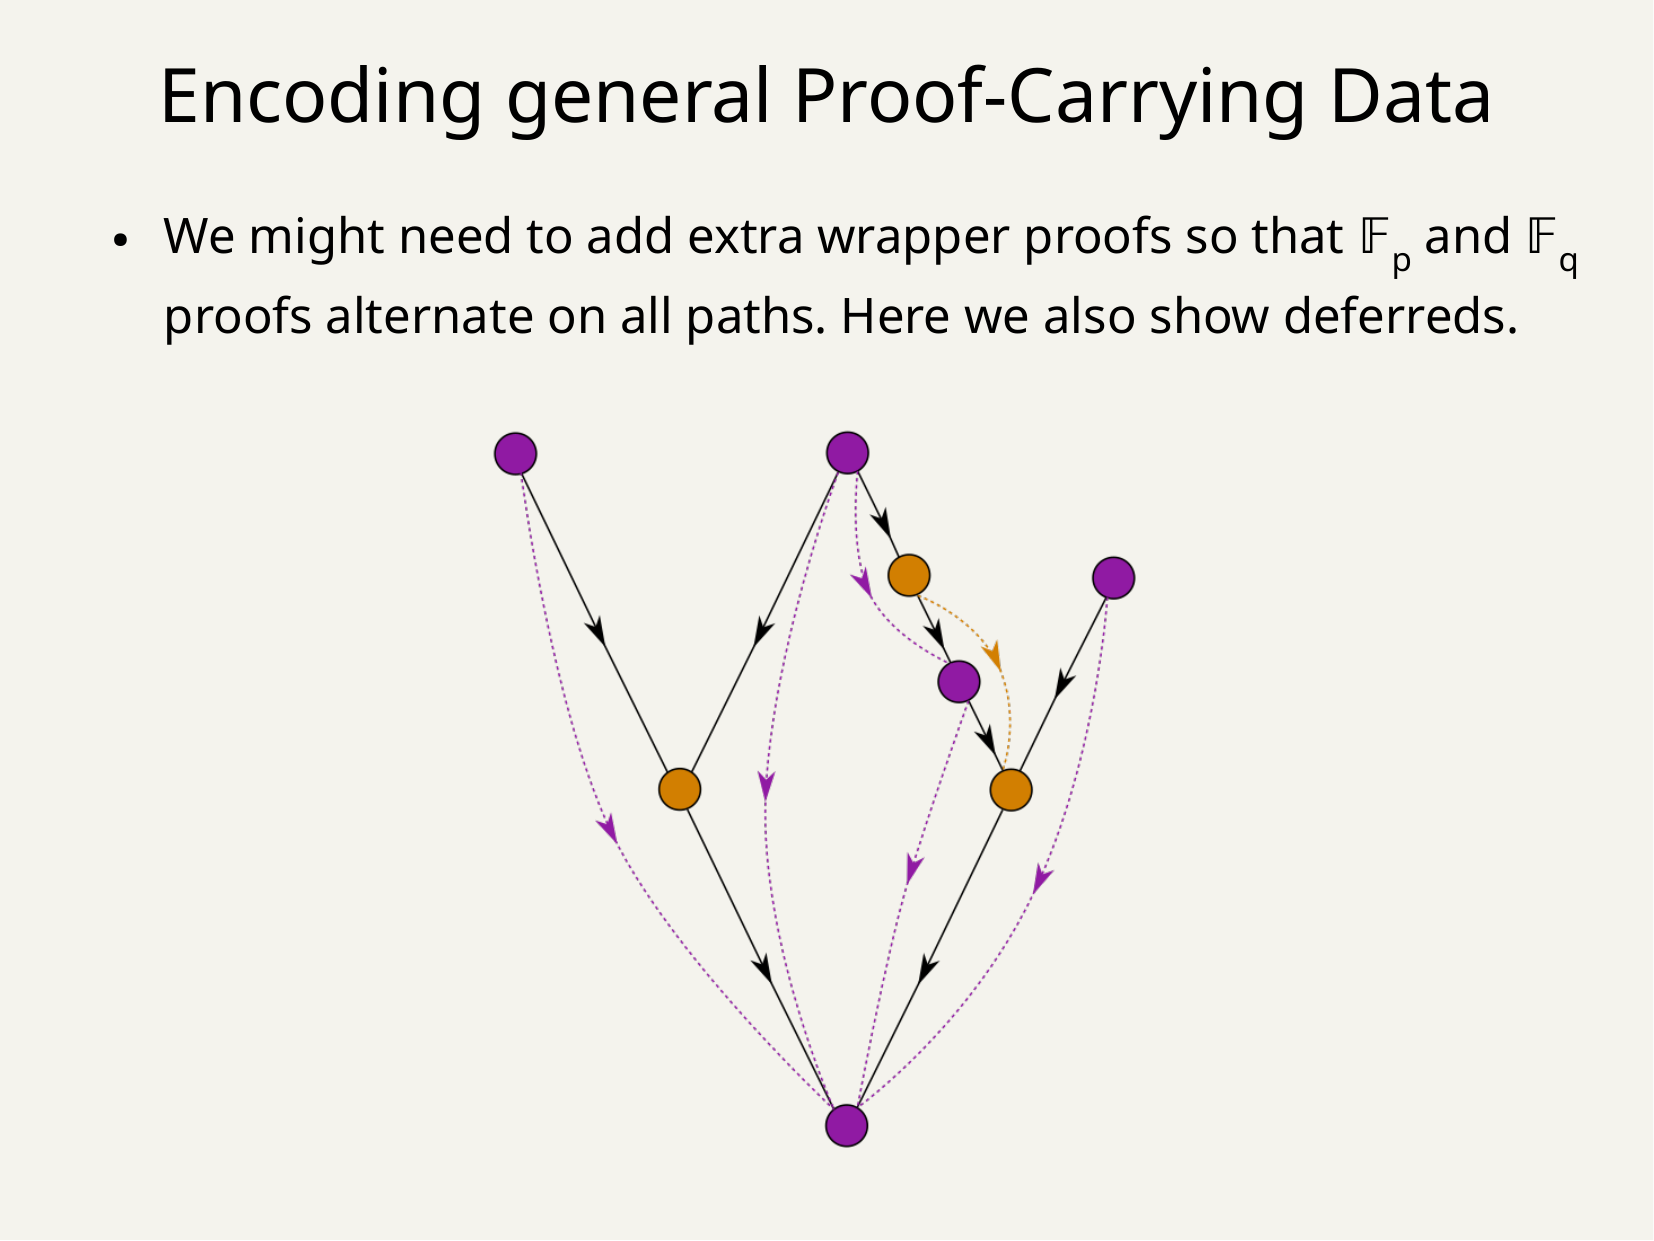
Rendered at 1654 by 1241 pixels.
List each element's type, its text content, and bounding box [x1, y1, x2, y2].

title Encoding general Proof-Carrying Data [82, 23, 1571, 164]
picture [479, 425, 1146, 1158]
list We might need to add extra wrapper proofs so that 𝔽p and 𝔽q proofs alternate on all paths. Here we also show deferreds. [94, 200, 1595, 426]
